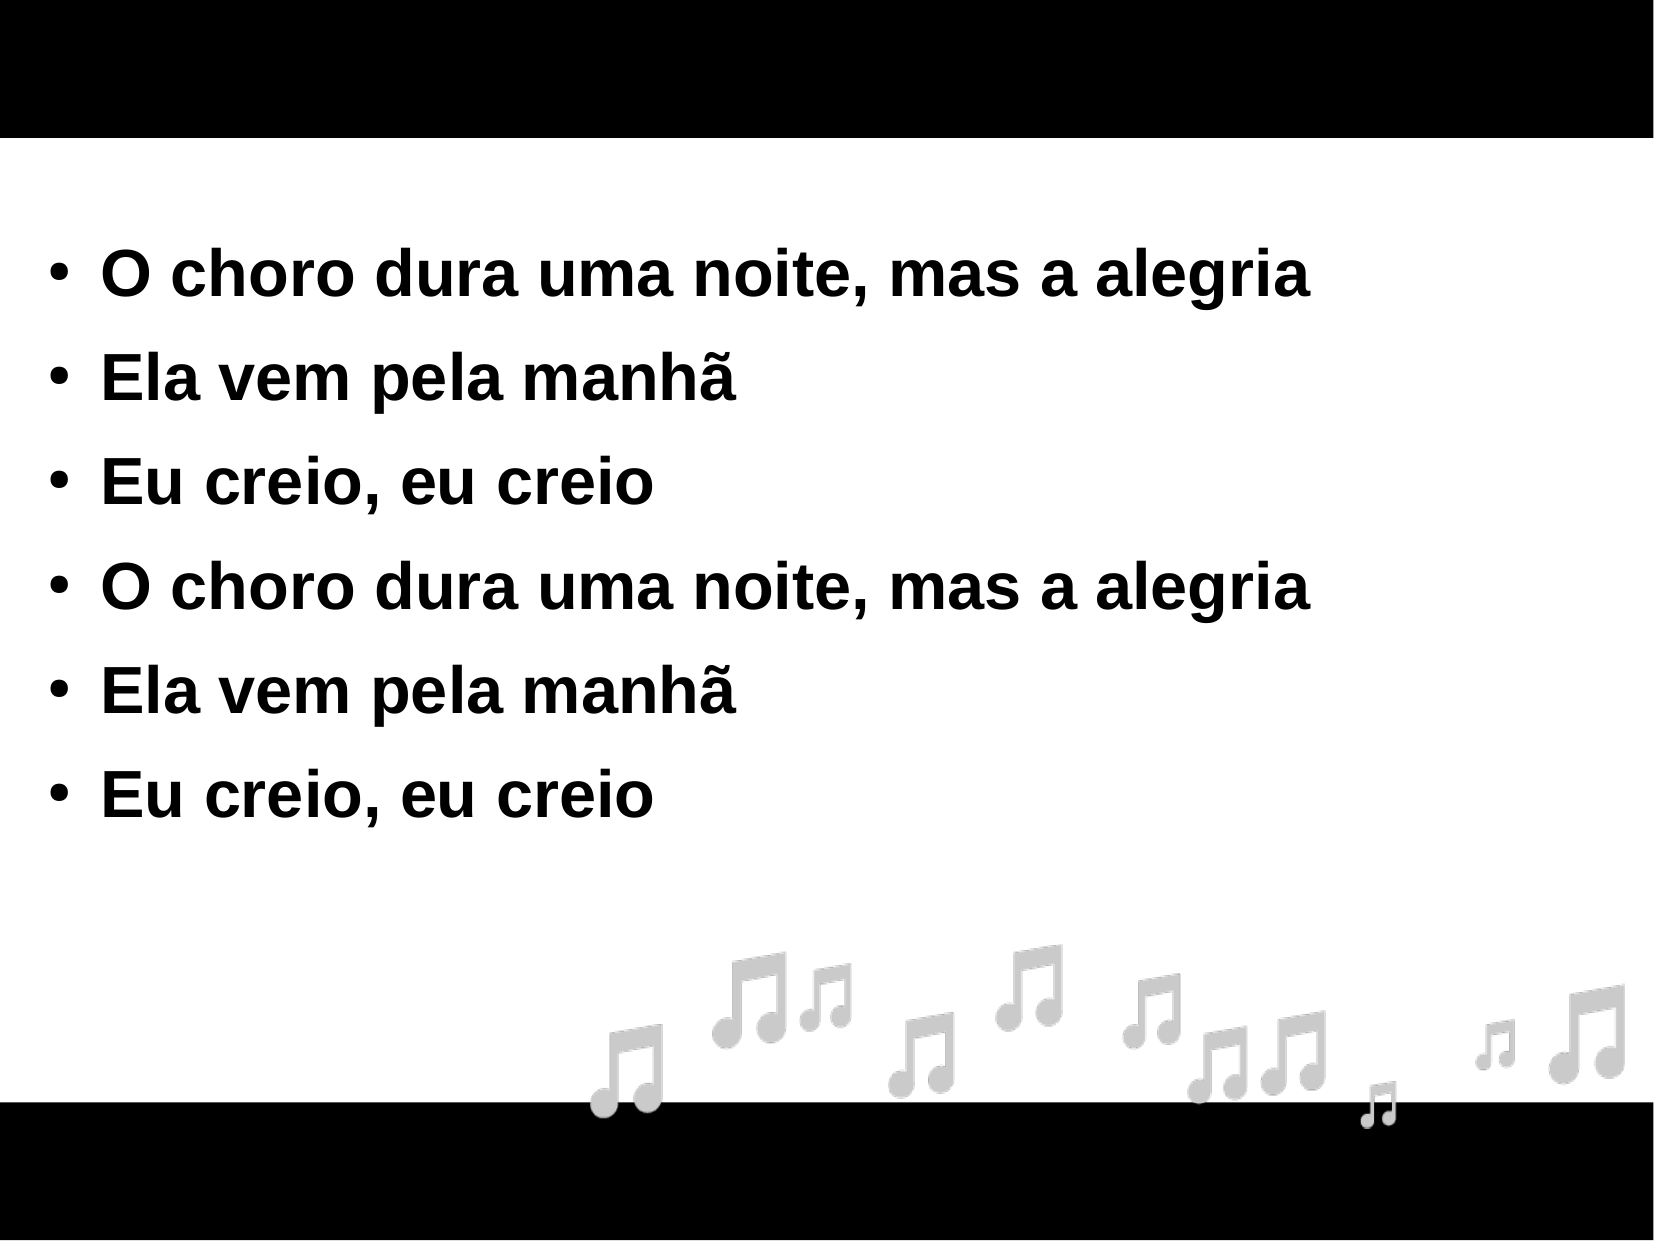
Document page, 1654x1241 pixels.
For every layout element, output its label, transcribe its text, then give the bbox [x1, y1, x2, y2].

list O choro dura uma noite, mas a alegria Ela vem pela manhã Eu creio, eu creio O choro dura uma noite, mas a alegria Ela vem pela manhã Eu creio, eu creio [29, 236, 1565, 1024]
